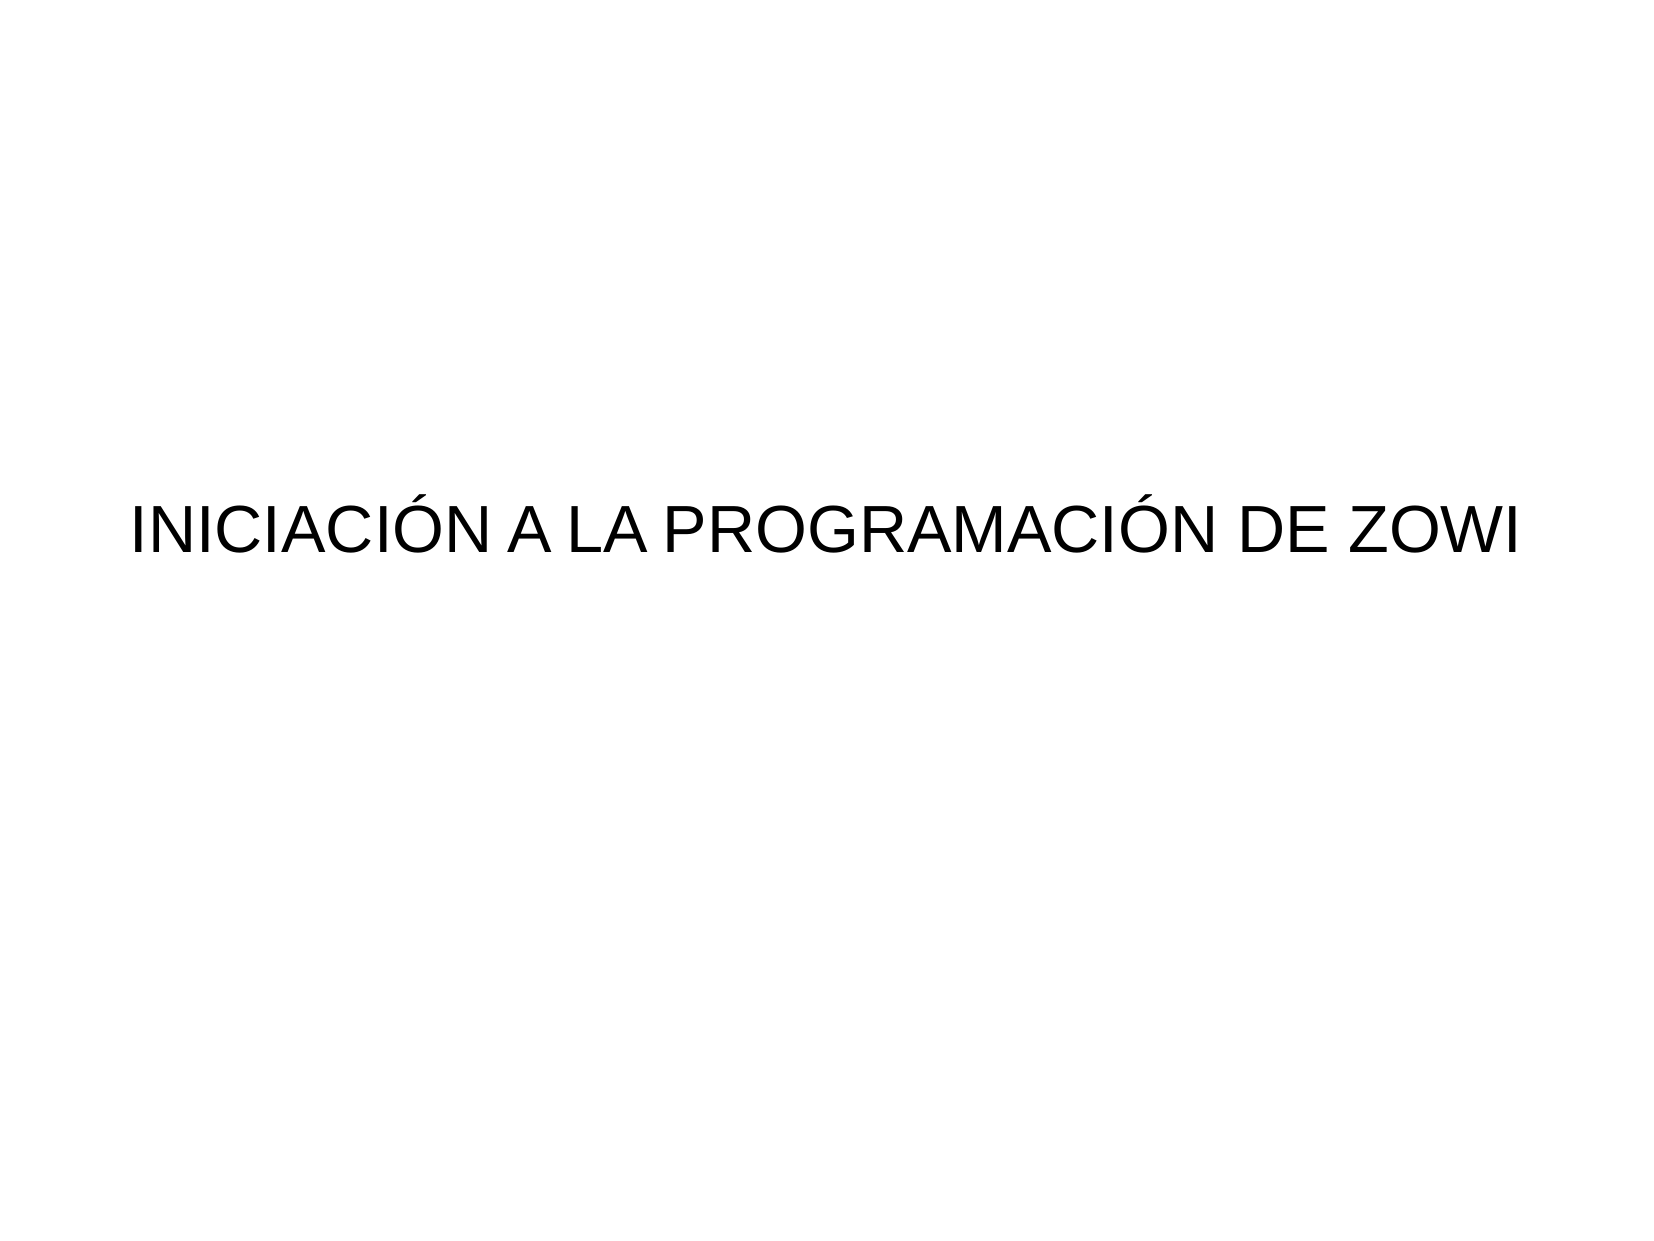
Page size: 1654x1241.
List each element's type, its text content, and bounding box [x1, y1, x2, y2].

subtitle INICIACIÓN A LA PROGRAMACIÓN DE ZOWI [82, 49, 1571, 1010]
